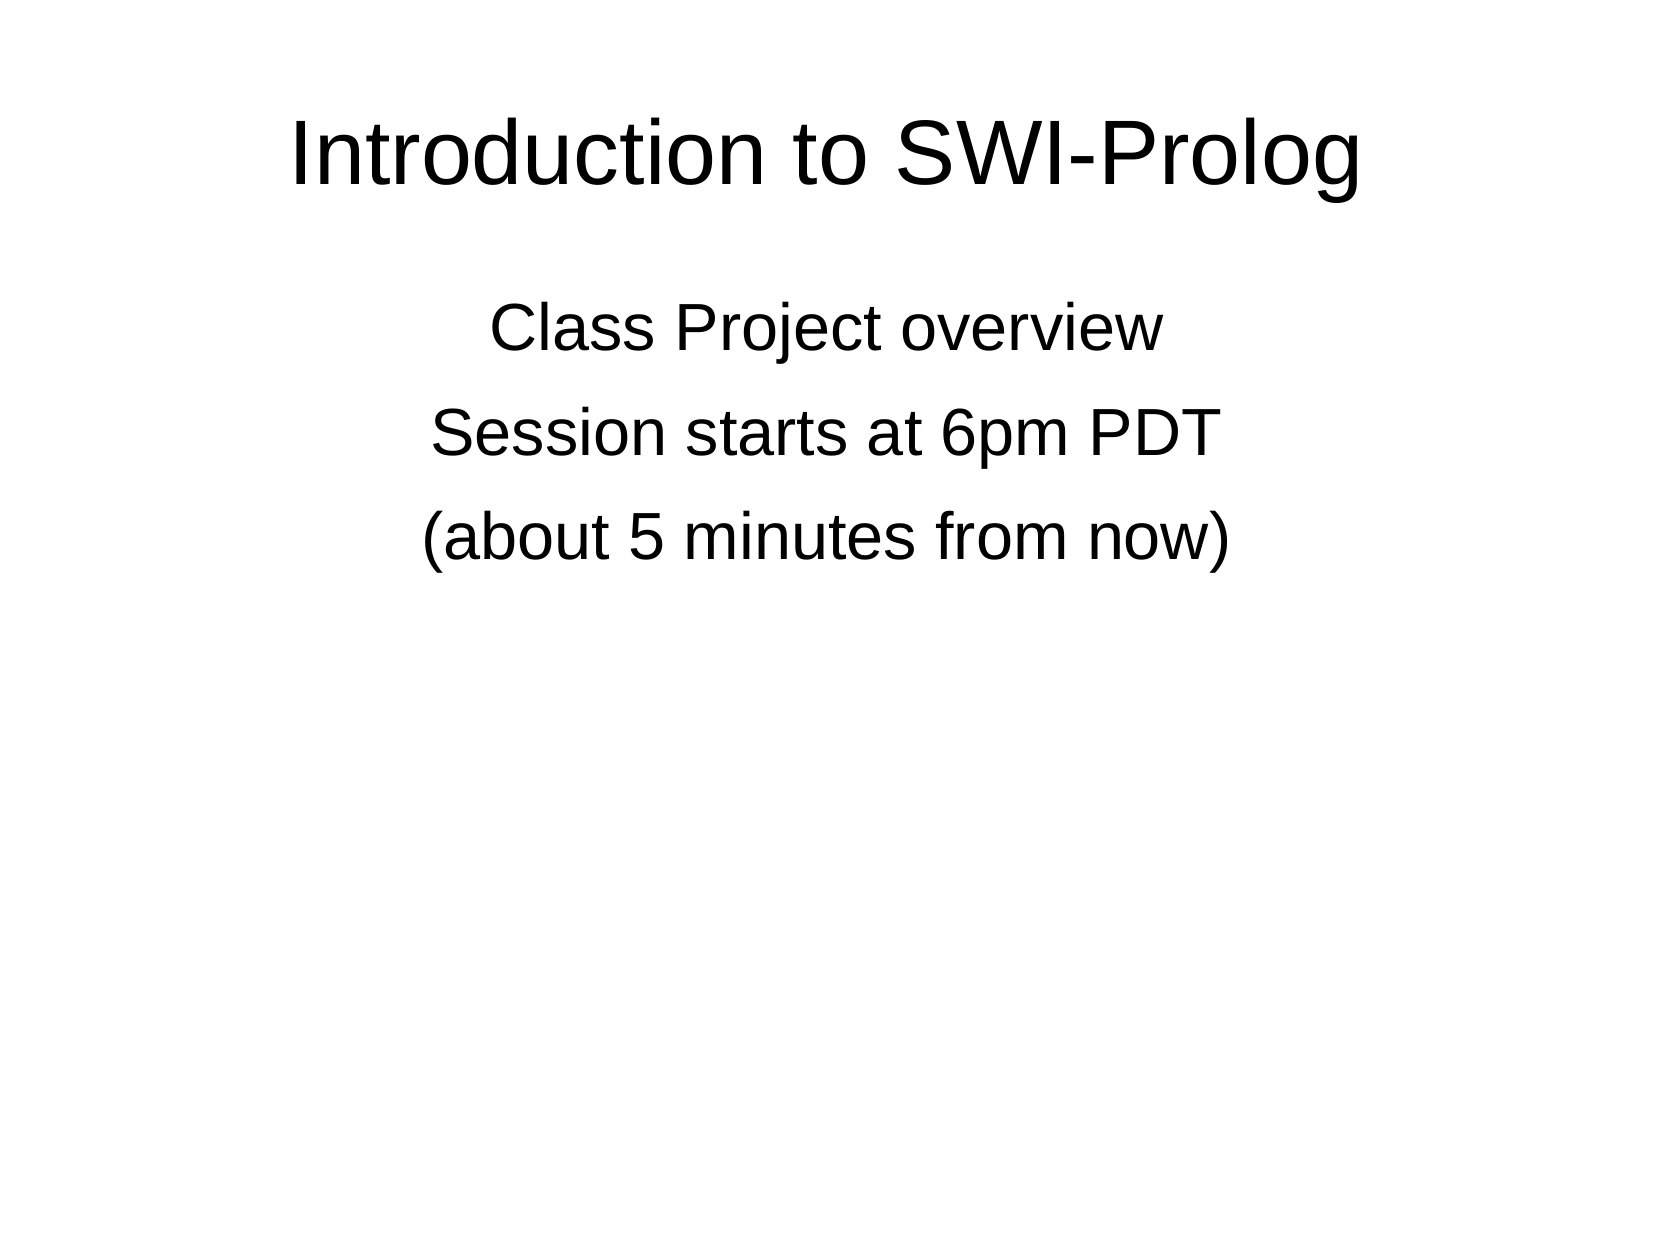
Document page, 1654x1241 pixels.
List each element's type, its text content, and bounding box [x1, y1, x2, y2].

list Class Project overview Session starts at 6pm PDT (about 5 minutes from now) [82, 290, 1571, 1010]
title Introduction to SWI-Prolog [82, 49, 1571, 257]
